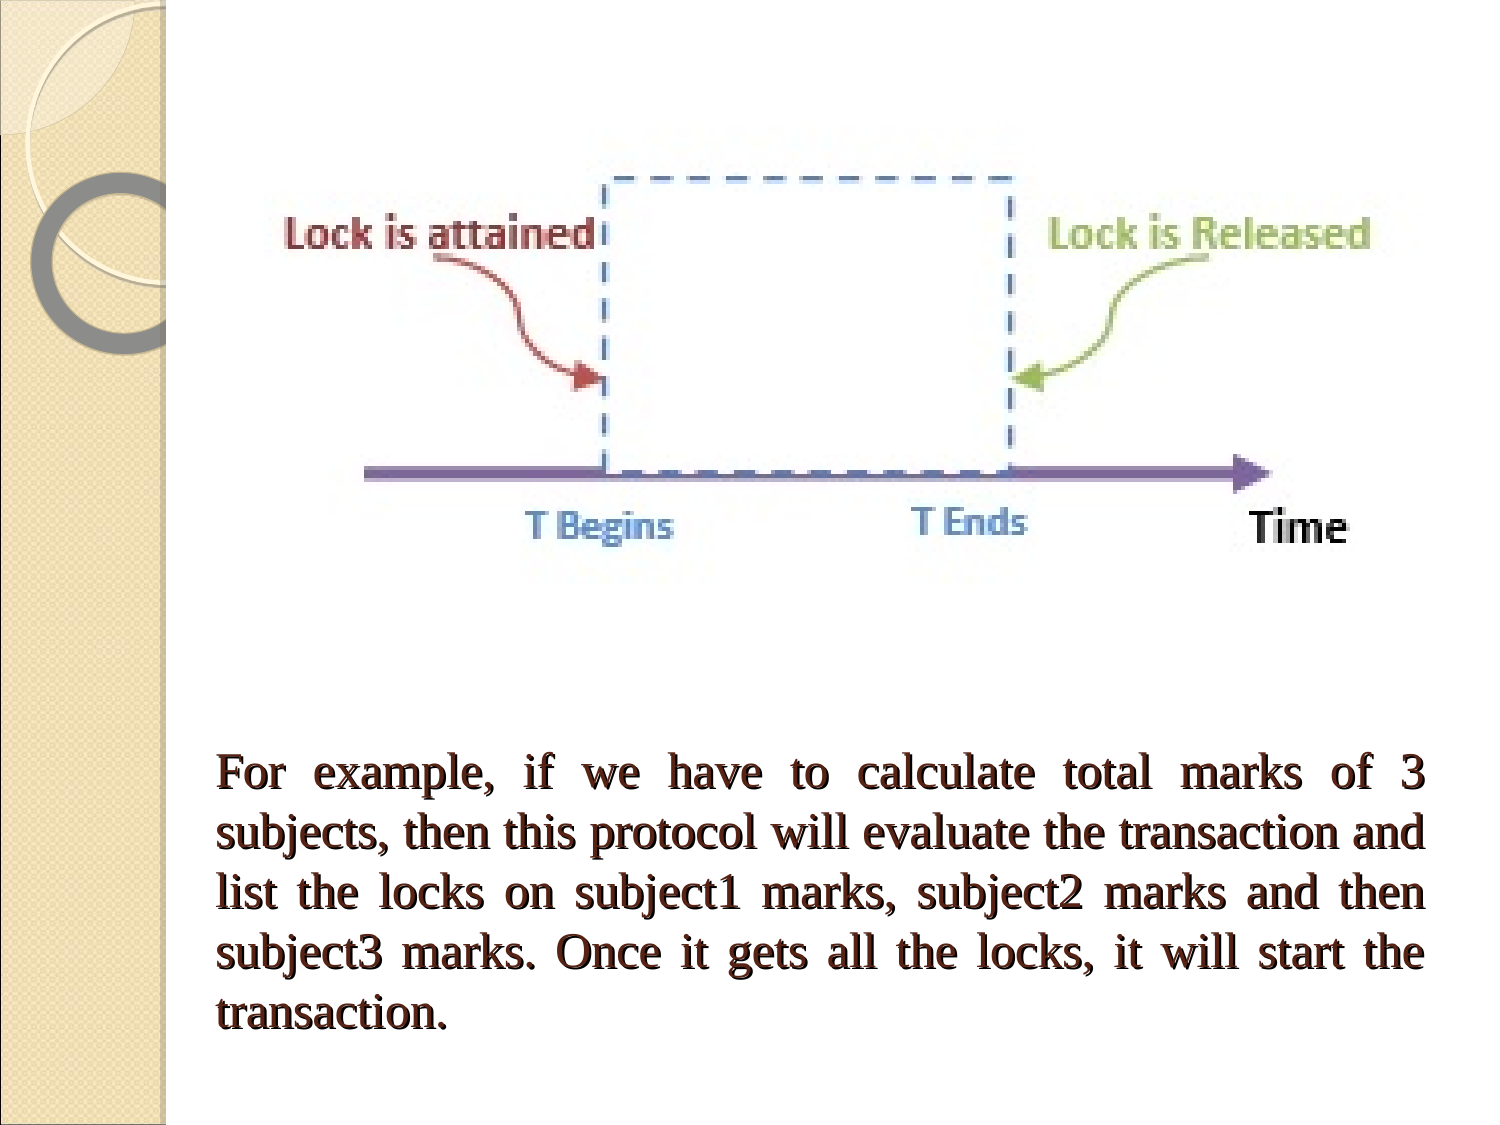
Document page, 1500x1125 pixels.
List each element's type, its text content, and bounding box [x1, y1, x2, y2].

text_box For example, if we have to calculate total marks of 3 subjects, then this protocol will evaluate the transaction and list the locks on subject1 marks, subject2 marks and then subject3 marks. Once it gets all the locks, it will start the transaction. [200, 725, 1466, 1051]
picture [200, 62, 1455, 650]
